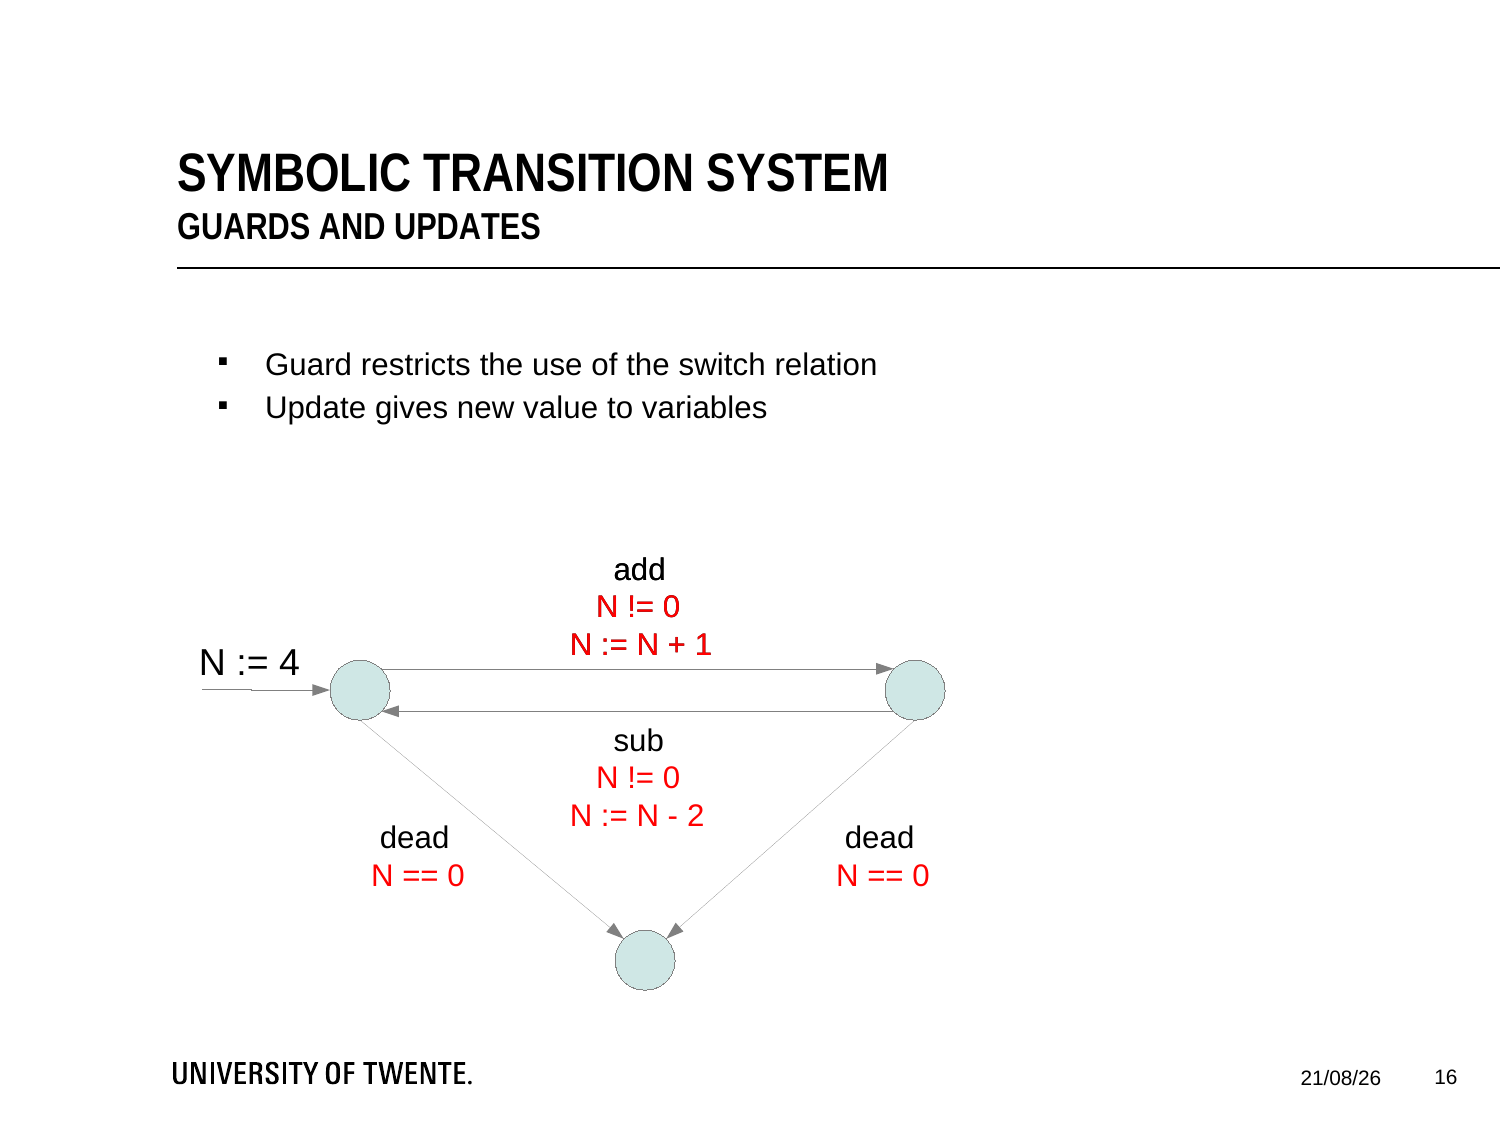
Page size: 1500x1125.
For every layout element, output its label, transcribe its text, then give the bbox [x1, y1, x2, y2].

text_box <number> [1395, 1049, 1458, 1125]
list Guard restricts the use of the switch relation Update gives new value to variables [177, 336, 1457, 550]
text_box dead N == 0 [330, 810, 571, 901]
text_box 21/05/12 [1242, 1050, 1395, 1125]
text_box N := 4 [184, 630, 316, 691]
text_box dead N == 0 [795, 810, 1036, 901]
title SYMBOLIC TRANSITION SYSTEM GUARDS AND UPDATES [177, 59, 1458, 248]
text_box sub N != 0 N := N - 2 [555, 712, 796, 841]
text_box [615, 930, 676, 991]
text_box [330, 660, 391, 721]
text_box add N != 0 N := N + 1 [555, 541, 796, 669]
text_box [885, 660, 946, 721]
